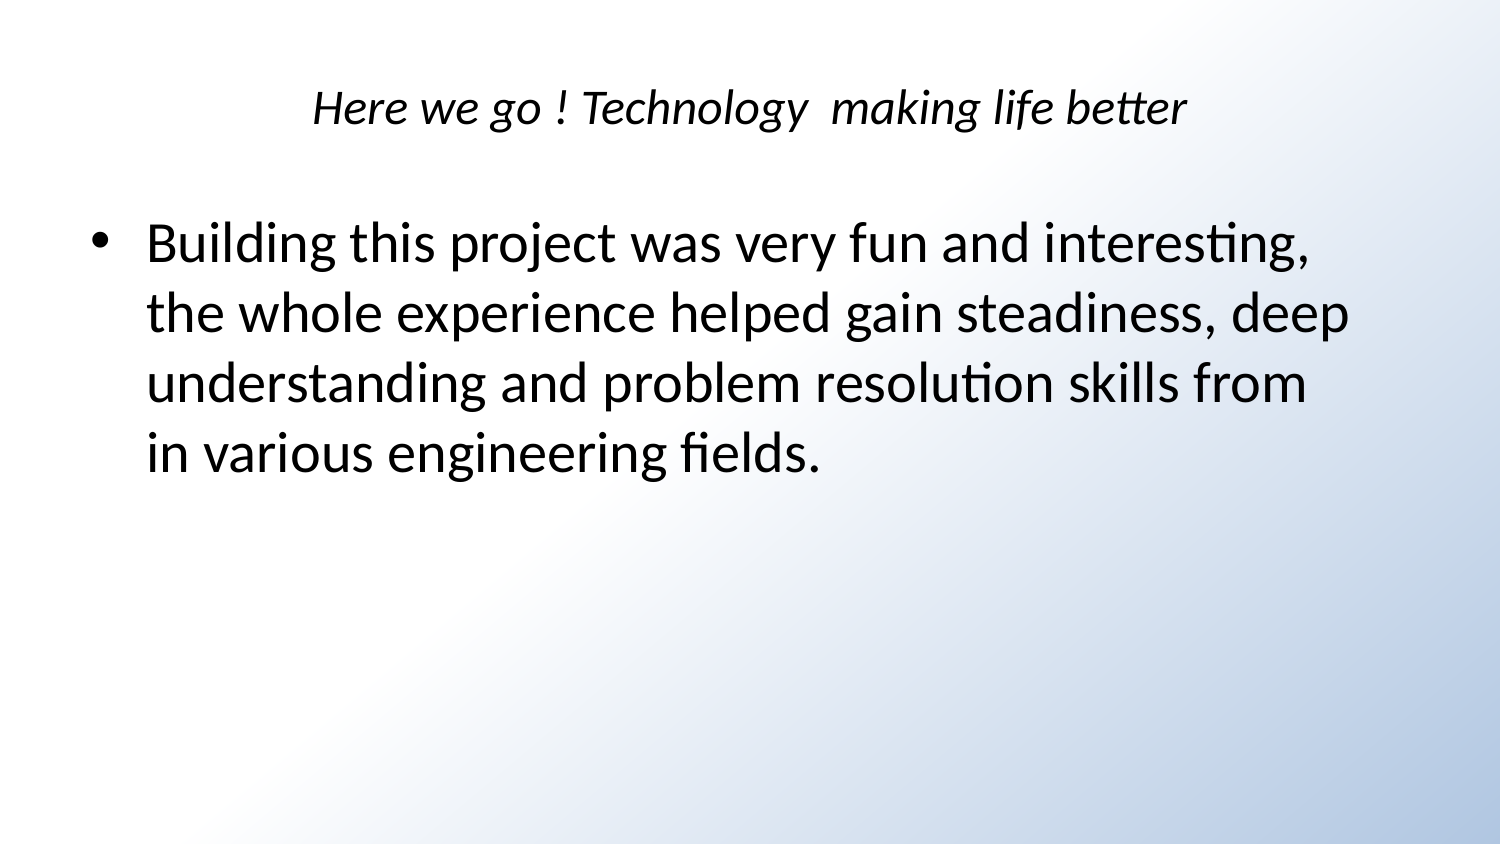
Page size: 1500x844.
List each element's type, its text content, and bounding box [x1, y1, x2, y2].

title Here we go ! Technology making life better [75, 33, 1425, 175]
list [762, 196, 1425, 754]
list Building this project was very fun and interesting, the whole experience helped gain steadiness, deep understanding and problem resolution skills from in various engineering fields. [75, 196, 762, 754]
